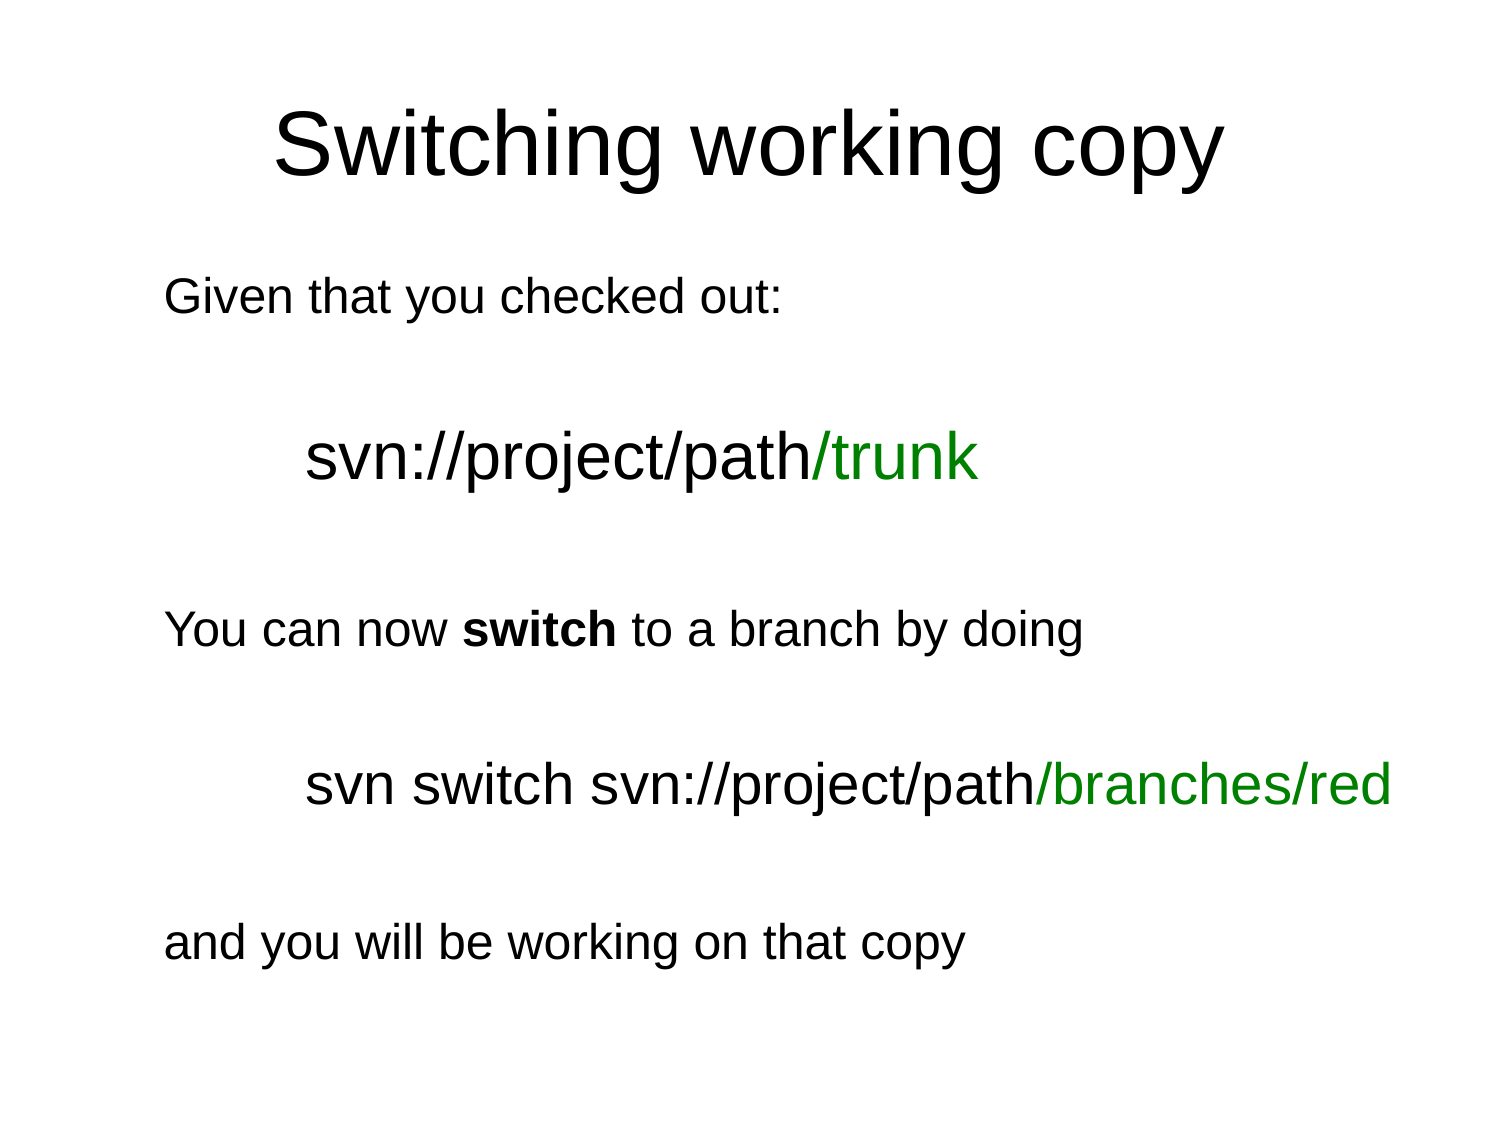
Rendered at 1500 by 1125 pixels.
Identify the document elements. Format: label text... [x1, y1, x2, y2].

title Switching working copy [75, 45, 1426, 233]
list Given that you checked out: svn://project/path/trunk You can now switch to a branch by doing svn switch svn://project/path/branches/red and you will be working on that copy [75, 263, 1425, 1006]
